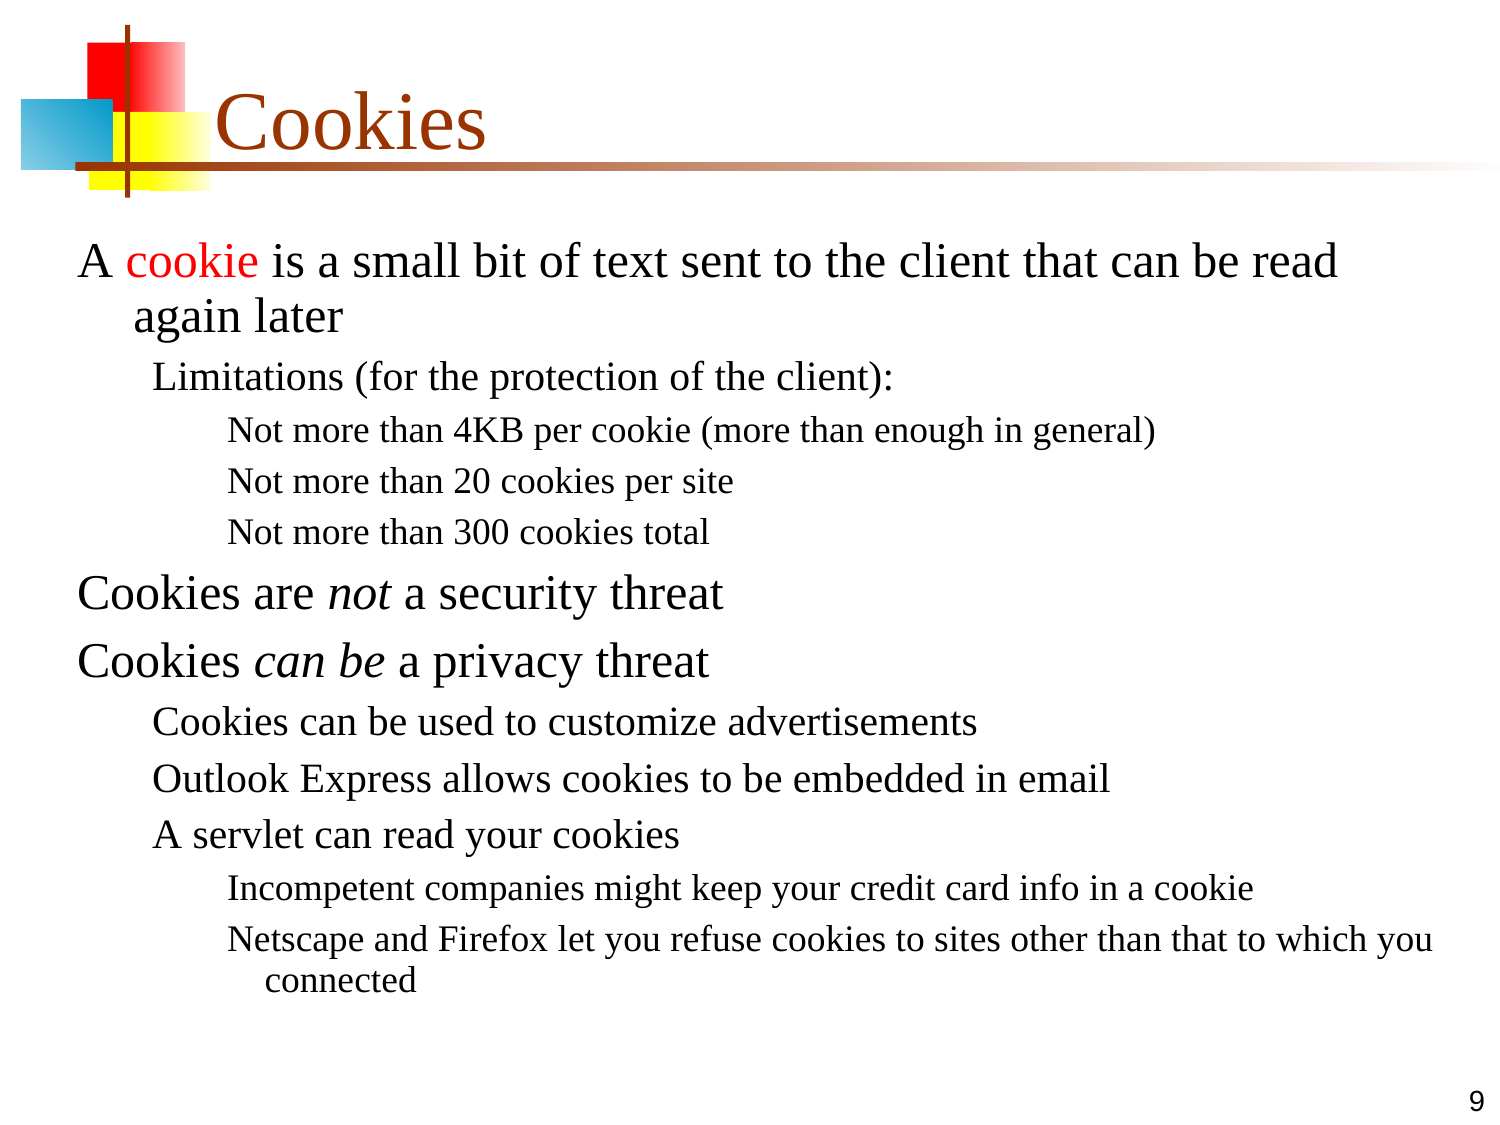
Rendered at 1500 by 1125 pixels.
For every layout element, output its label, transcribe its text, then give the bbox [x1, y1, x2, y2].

title Cookies [199, 37, 1479, 175]
list A cookie is a small bit of text sent to the client that can be read again later Limitations (for the protection of the client): Not more than 4KB per cookie (more than enough in general) Not more than 20 cookies per site Not more than 300 cookies total Cookies are not a security threat Cookies can be a privacy threat Cookies can be used to customize advertisements Outlook Express allows cookies to be embedded in email A servlet can read your cookies Incompetent companies might keep your credit card info in a cookie Netscape and Firefox let you refuse cookies to sites other than that to which you connected [62, 224, 1469, 1088]
